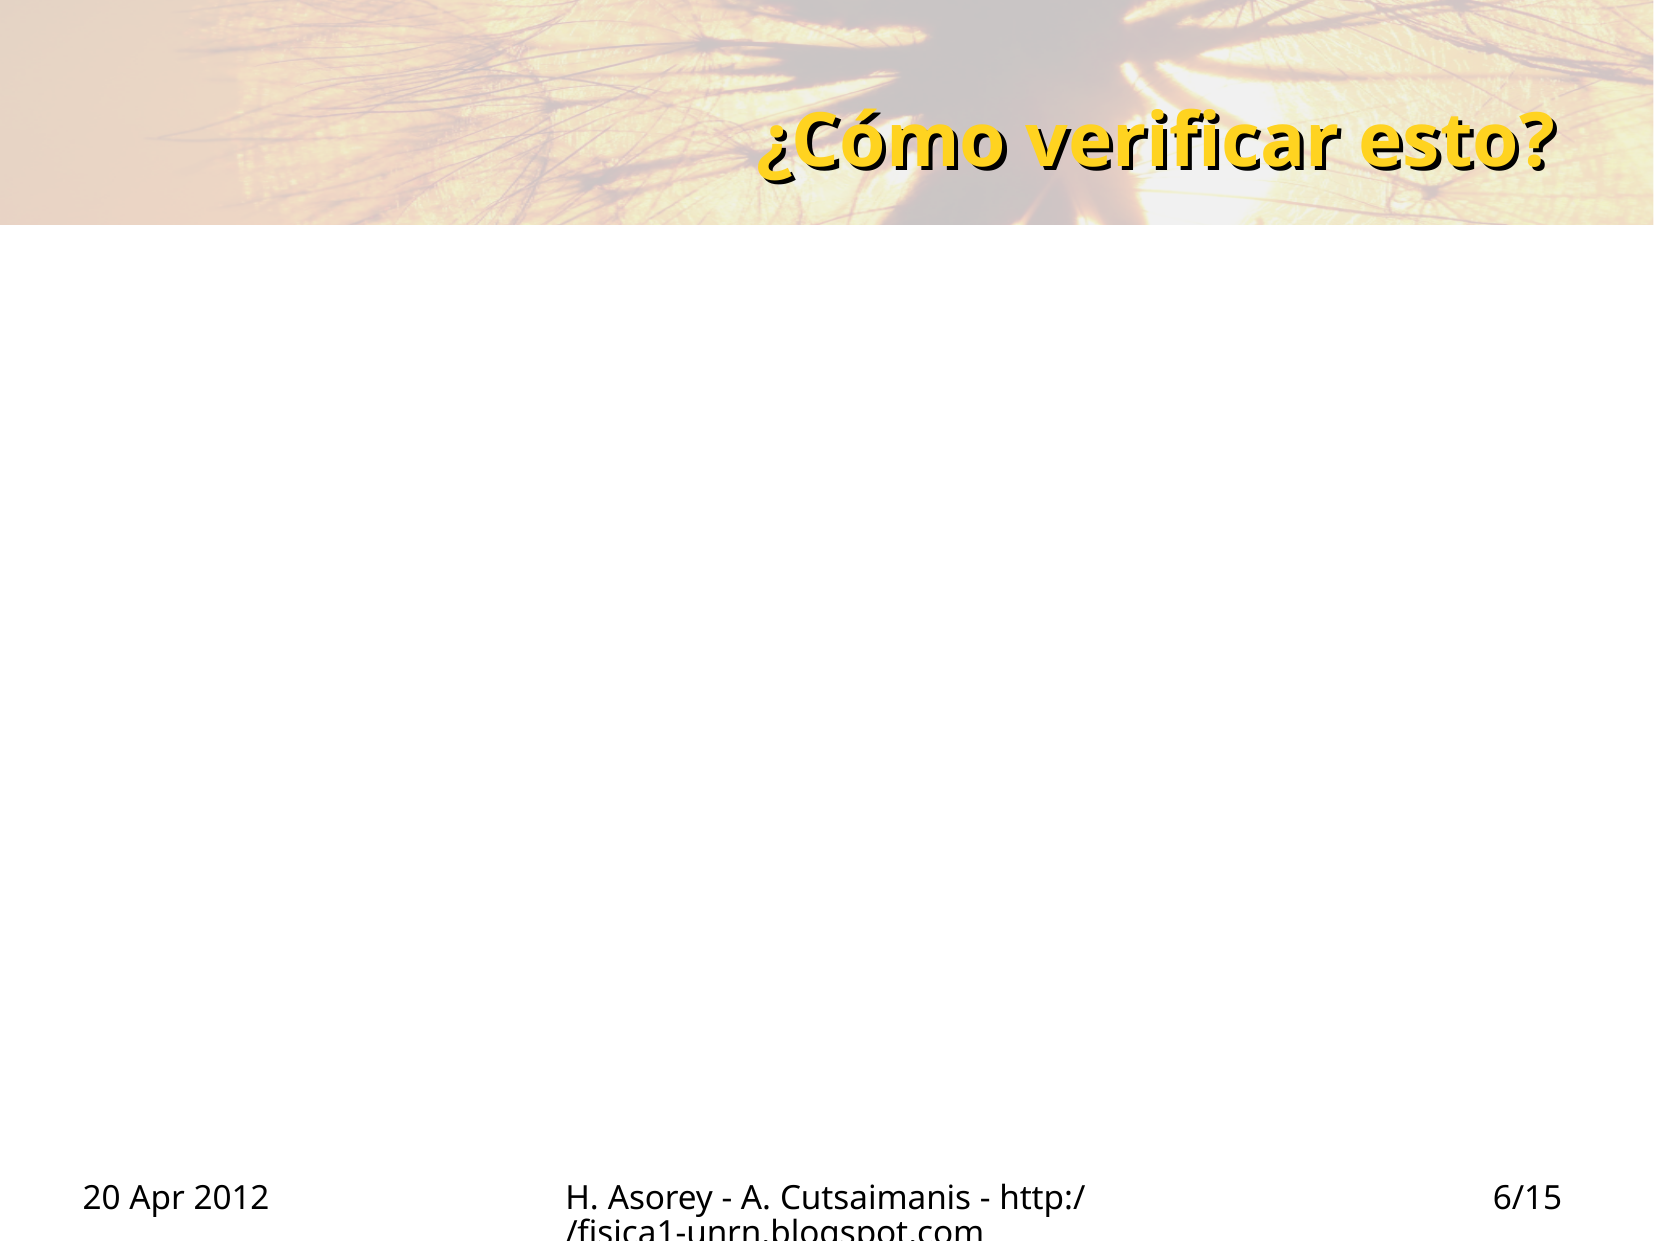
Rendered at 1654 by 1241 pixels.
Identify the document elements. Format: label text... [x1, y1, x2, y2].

picture [0, 0, 1654, 225]
title ¿Cómo verificar esto? [86, 49, 1576, 226]
